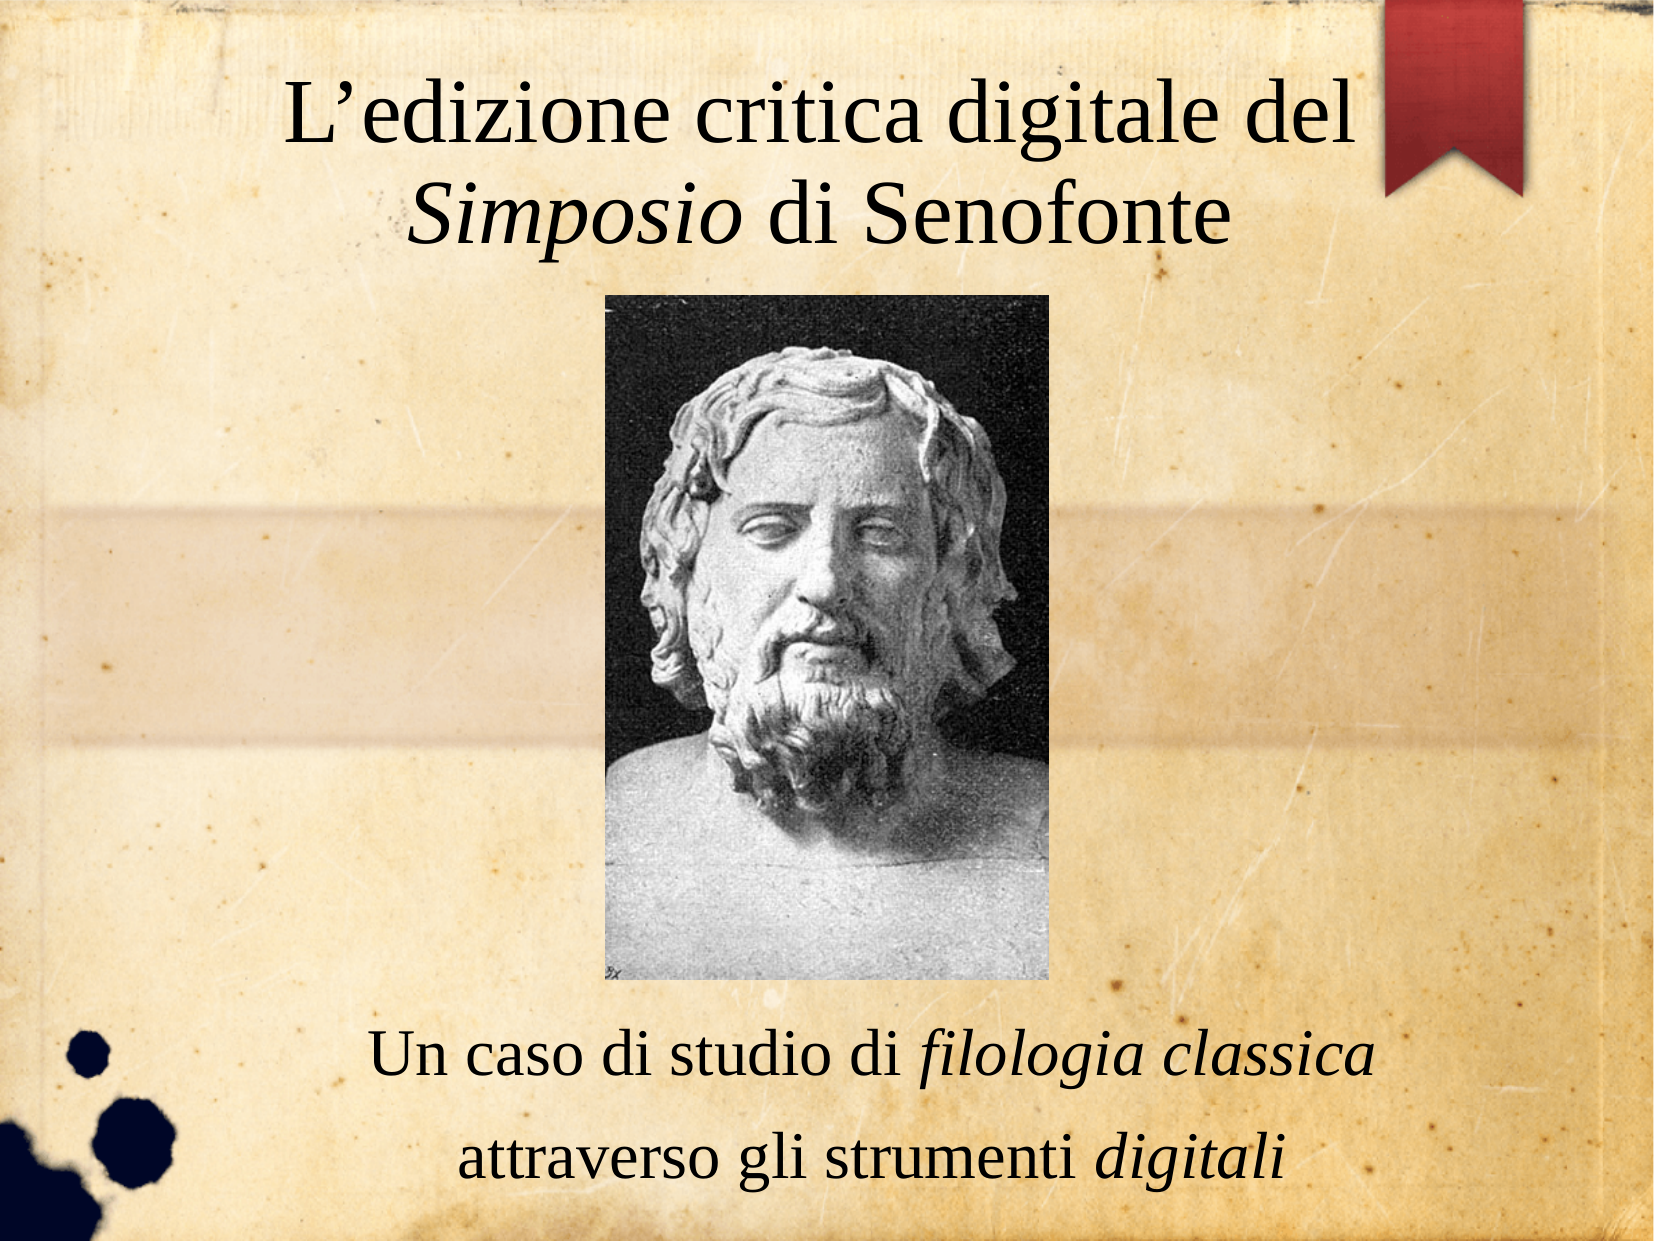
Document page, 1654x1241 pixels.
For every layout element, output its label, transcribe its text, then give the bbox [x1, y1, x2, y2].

picture [0, 0, 1654, 1241]
list Un caso di studio di filologia classica attraverso gli strumenti digitali [109, 1015, 1565, 1241]
title L’edizione critica digitale del Simposio di Senofonte [76, 58, 1565, 266]
